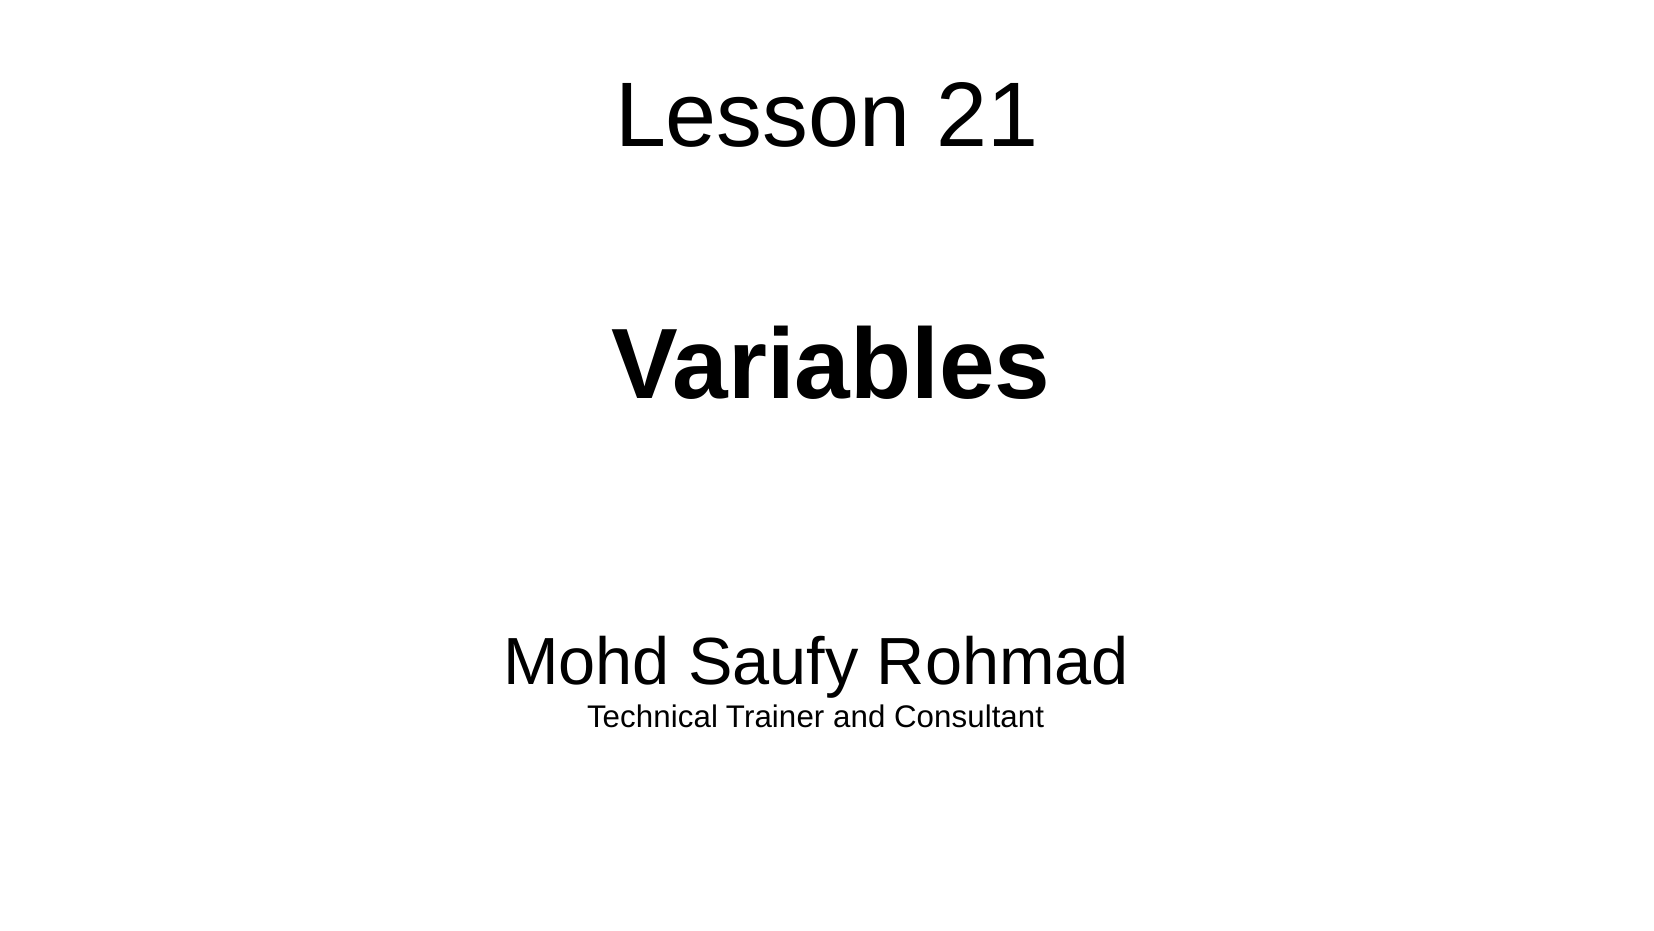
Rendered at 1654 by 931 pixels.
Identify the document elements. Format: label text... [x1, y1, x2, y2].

title Lesson 21 [82, 37, 1571, 193]
subtitle Variables [86, 285, 1576, 443]
text_box Mohd Saufy Rohmad Technical Trainer and Consultant [72, 615, 1561, 743]
